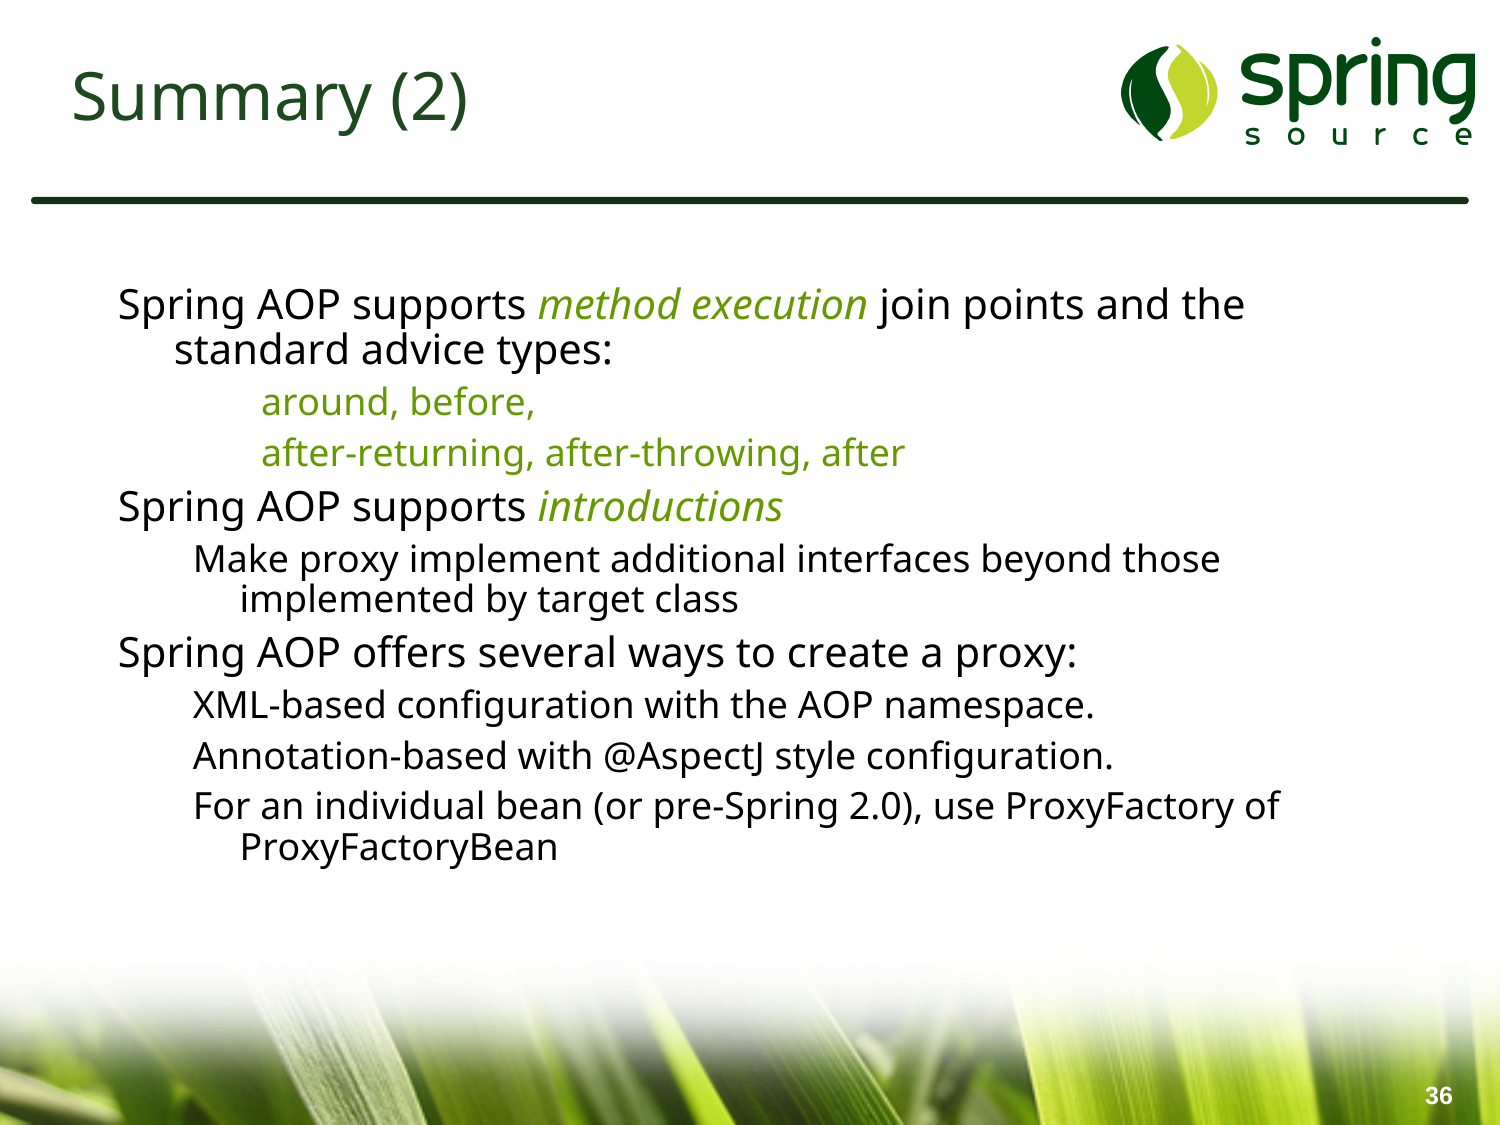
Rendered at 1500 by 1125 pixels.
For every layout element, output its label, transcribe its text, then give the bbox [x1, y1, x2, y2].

list Spring AOP supports method execution join points and the standard advice types: around, before, after-returning, after-throwing, after Spring AOP supports introductions Make proxy implement additional interfaces beyond those implemented by target class Spring AOP offers several ways to create a proxy: XML-based configuration with the AOP namespace. Annotation-based with @AspectJ style configuration. For an individual bean (or pre-Spring 2.0), use ProxyFactory of ProxyFactoryBean [103, 275, 1394, 938]
picture [0, 944, 1500, 1125]
picture [1121, 37, 1475, 145]
title Summary (2) [56, 13, 1089, 176]
